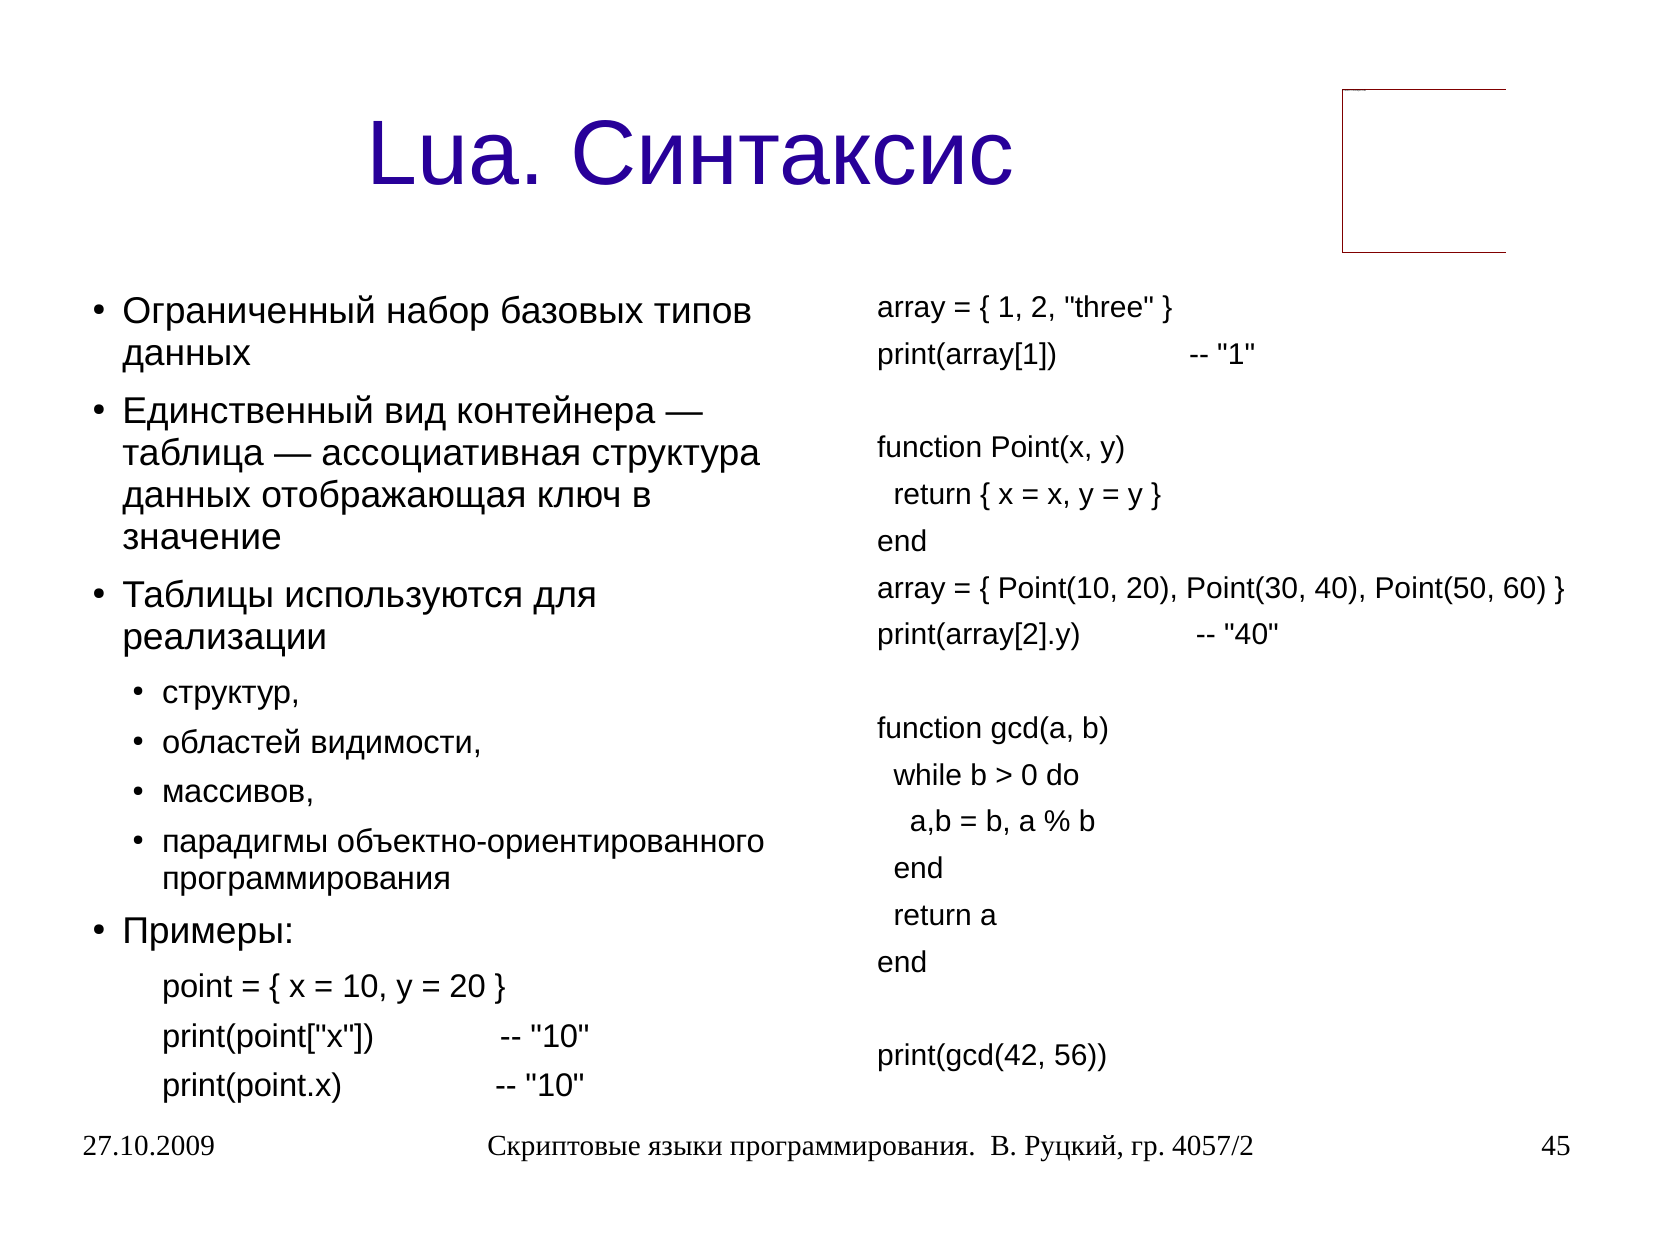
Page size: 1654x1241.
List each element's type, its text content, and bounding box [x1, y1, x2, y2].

picture [1341, 88, 1506, 253]
list array = { 1, 2, "three" } print(array[1]) -- "1" function Point(x, y) return { x = x, y = y } end array = { Point(10, 20), Point(30, 40), Point(50, 60) } print(array[2].y) -- "40" function gcd(a, b) while b > 0 do a,b = b, a % b end return a end print(gcd(42, 56)) [845, 290, 1572, 1109]
list Ограниченный набор базовых типов данных Единственный вид контейнера — таблица — ассоциативная структура данных отображающая ключ в значение Таблицы используются для реализации структур, областей видимости, массивов, парадигмы объектно-ориентированного программирования Примеры: point = { x = 10, y = 20 } print(point["x"]) -- "10" print(point.x) -- "10" [82, 290, 809, 1109]
title Lua. Синтаксис [82, 49, 1300, 257]
